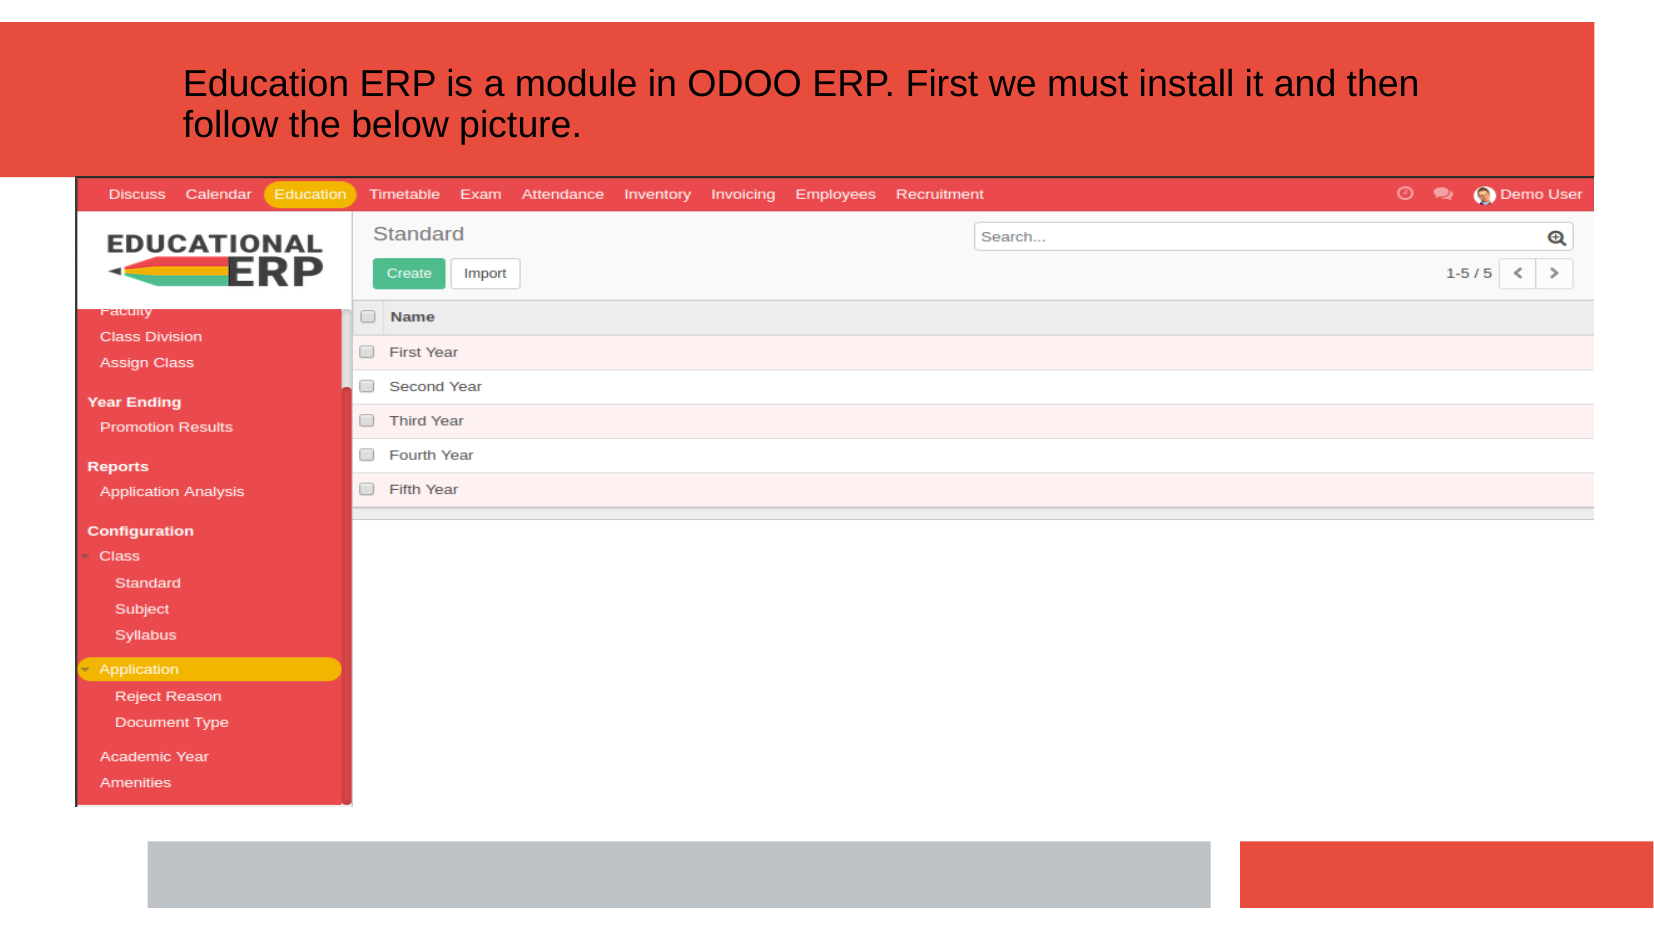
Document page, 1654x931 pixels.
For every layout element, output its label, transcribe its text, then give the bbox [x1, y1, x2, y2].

text_box Education ERP is a module in ODOO ERP. First we must install it and then follow the below picture. [168, 54, 1436, 154]
picture [75, 176, 1594, 807]
